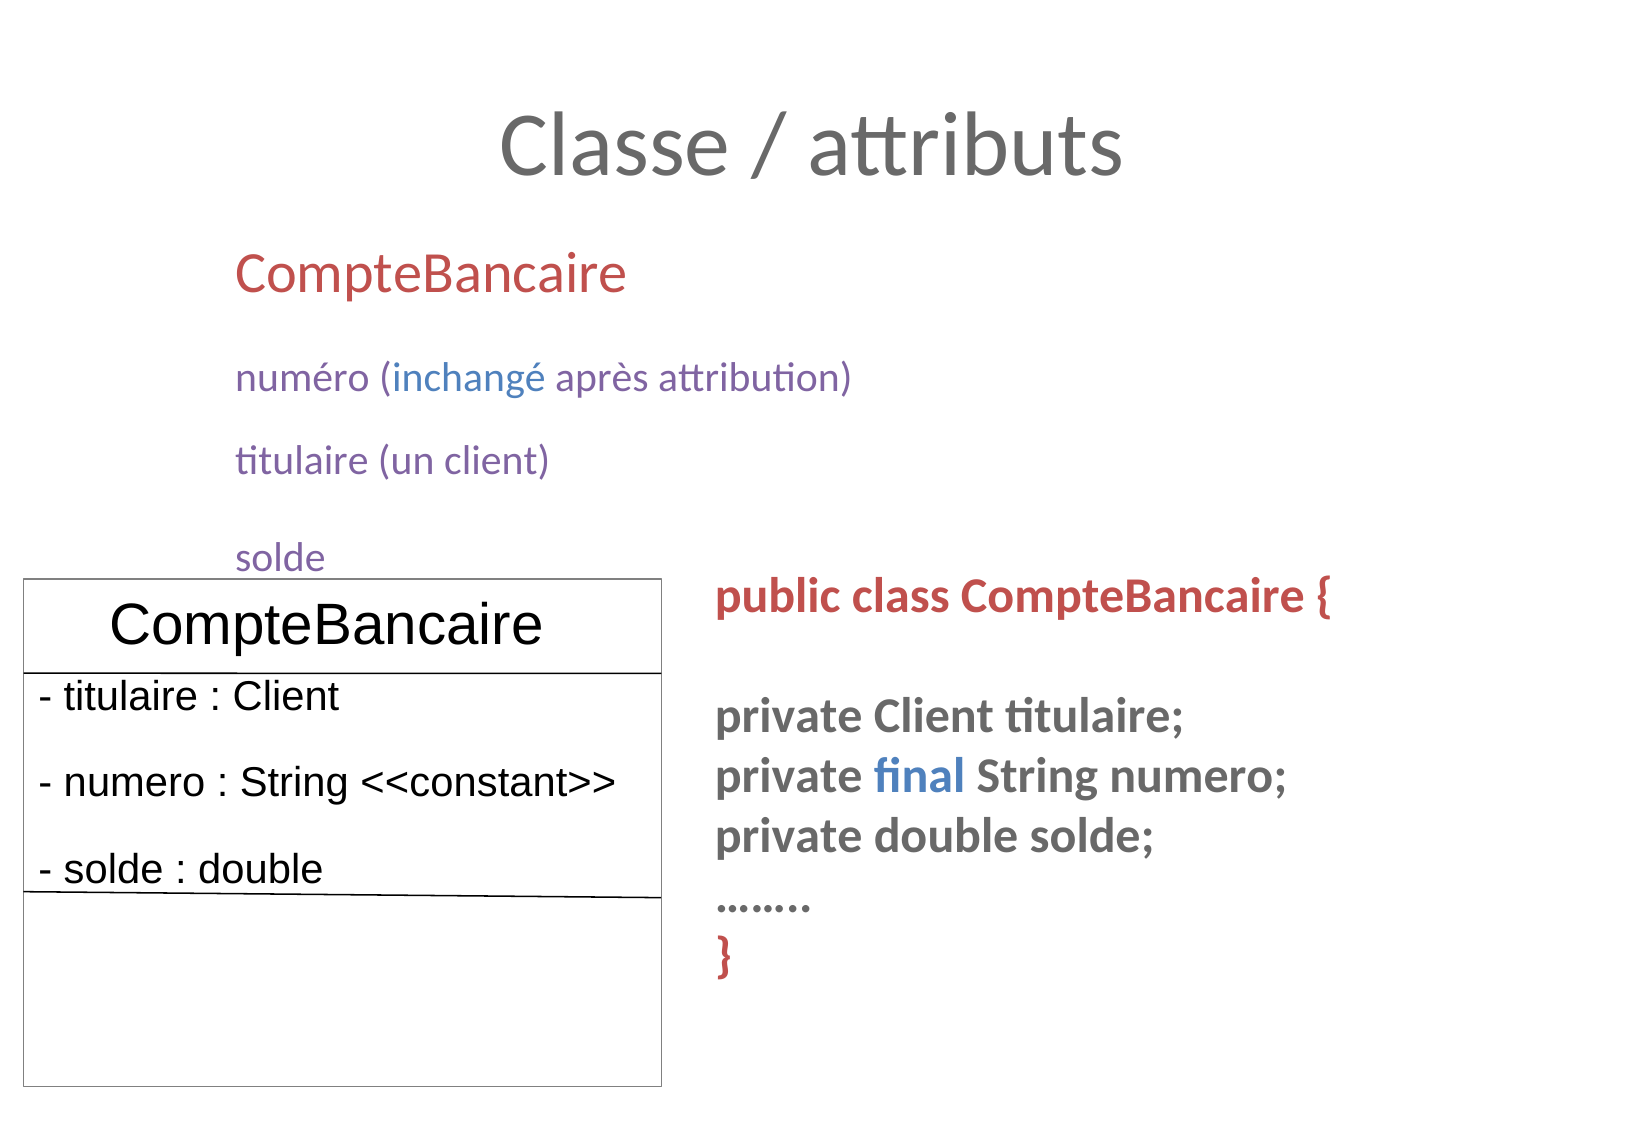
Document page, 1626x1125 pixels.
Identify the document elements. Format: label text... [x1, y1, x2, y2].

text_box - titulaire : Client - numero : String <<constant>> - solde : double [23, 661, 632, 899]
text_box CompteBancaire numéro (inchangé après attribution) titulaire (un client) solde [0, 226, 1153, 580]
text_box CompteBancaire [94, 578, 559, 661]
title Classe / attributs [81, 45, 1544, 233]
